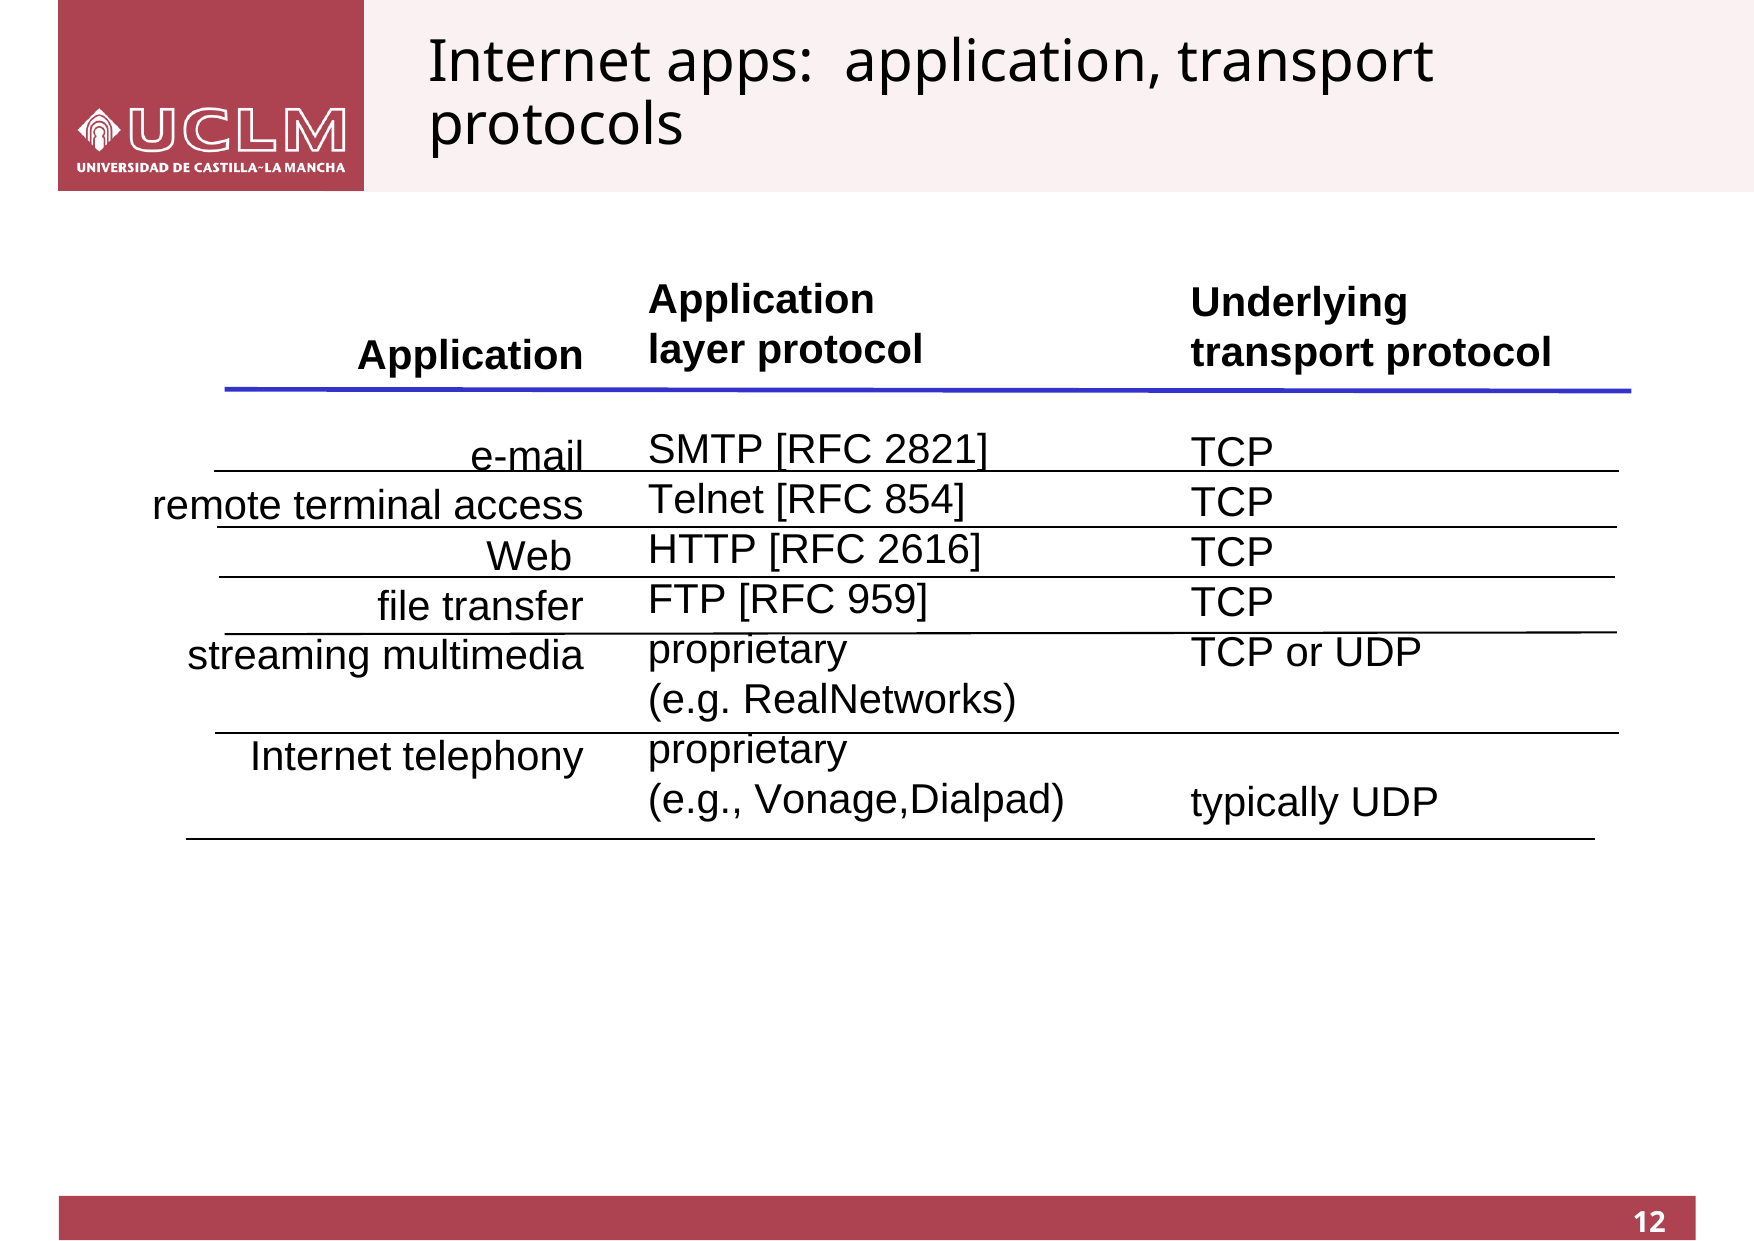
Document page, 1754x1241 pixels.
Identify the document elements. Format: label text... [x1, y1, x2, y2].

text_box Application layer protocol SMTP [RFC 2821] Telnet [RFC 854] HTTP [RFC 2616] FTP [RFC 959] proprietary (e.g. RealNetworks) proprietary (e.g., Vonage,Dialpad) [633, 472, 1081, 526]
text_box Application layer protocol SMTP [RFC 2821] Telnet [RFC 854] HTTP [RFC 2616] FTP [RFC 959] proprietary (e.g. RealNetworks) proprietary (e.g., Vonage,Dialpad) [633, 263, 1081, 388]
text_box Application layer protocol SMTP [RFC 2821] Telnet [RFC 854] HTTP [RFC 2616] FTP [RFC 959] proprietary (e.g. RealNetworks) proprietary (e.g., Vonage,Dialpad) [633, 528, 1081, 576]
picture [58, 0, 364, 191]
text_box Application e-mail remote terminal access Web file transfer streaming multimedia Internet telephony [137, 320, 599, 837]
text_box Application layer protocol SMTP [RFC 2821] Telnet [RFC 854] HTTP [RFC 2616] FTP [RFC 959] proprietary (e.g. RealNetworks) proprietary (e.g., Vonage,Dialpad) [633, 734, 1081, 830]
text_box Application layer protocol SMTP [RFC 2821] Telnet [RFC 854] HTTP [RFC 2616] FTP [RFC 959] proprietary (e.g. RealNetworks) proprietary (e.g., Vonage,Dialpad) [633, 635, 1081, 732]
text_box Underlying transport protocol TCP TCP TCP TCP TCP or UDP typically UDP [1175, 267, 1680, 833]
title Internet apps: application, transport protocols [413, 0, 1667, 198]
text_box Application layer protocol SMTP [RFC 2821] Telnet [RFC 854] HTTP [RFC 2616] FTP [RFC 959] proprietary (e.g. RealNetworks) proprietary (e.g., Vonage,Dialpad) [633, 393, 1081, 470]
text_box Application layer protocol SMTP [RFC 2821] Telnet [RFC 854] HTTP [RFC 2616] FTP [RFC 959] proprietary (e.g. RealNetworks) proprietary (e.g., Vonage,Dialpad) [633, 578, 1081, 632]
